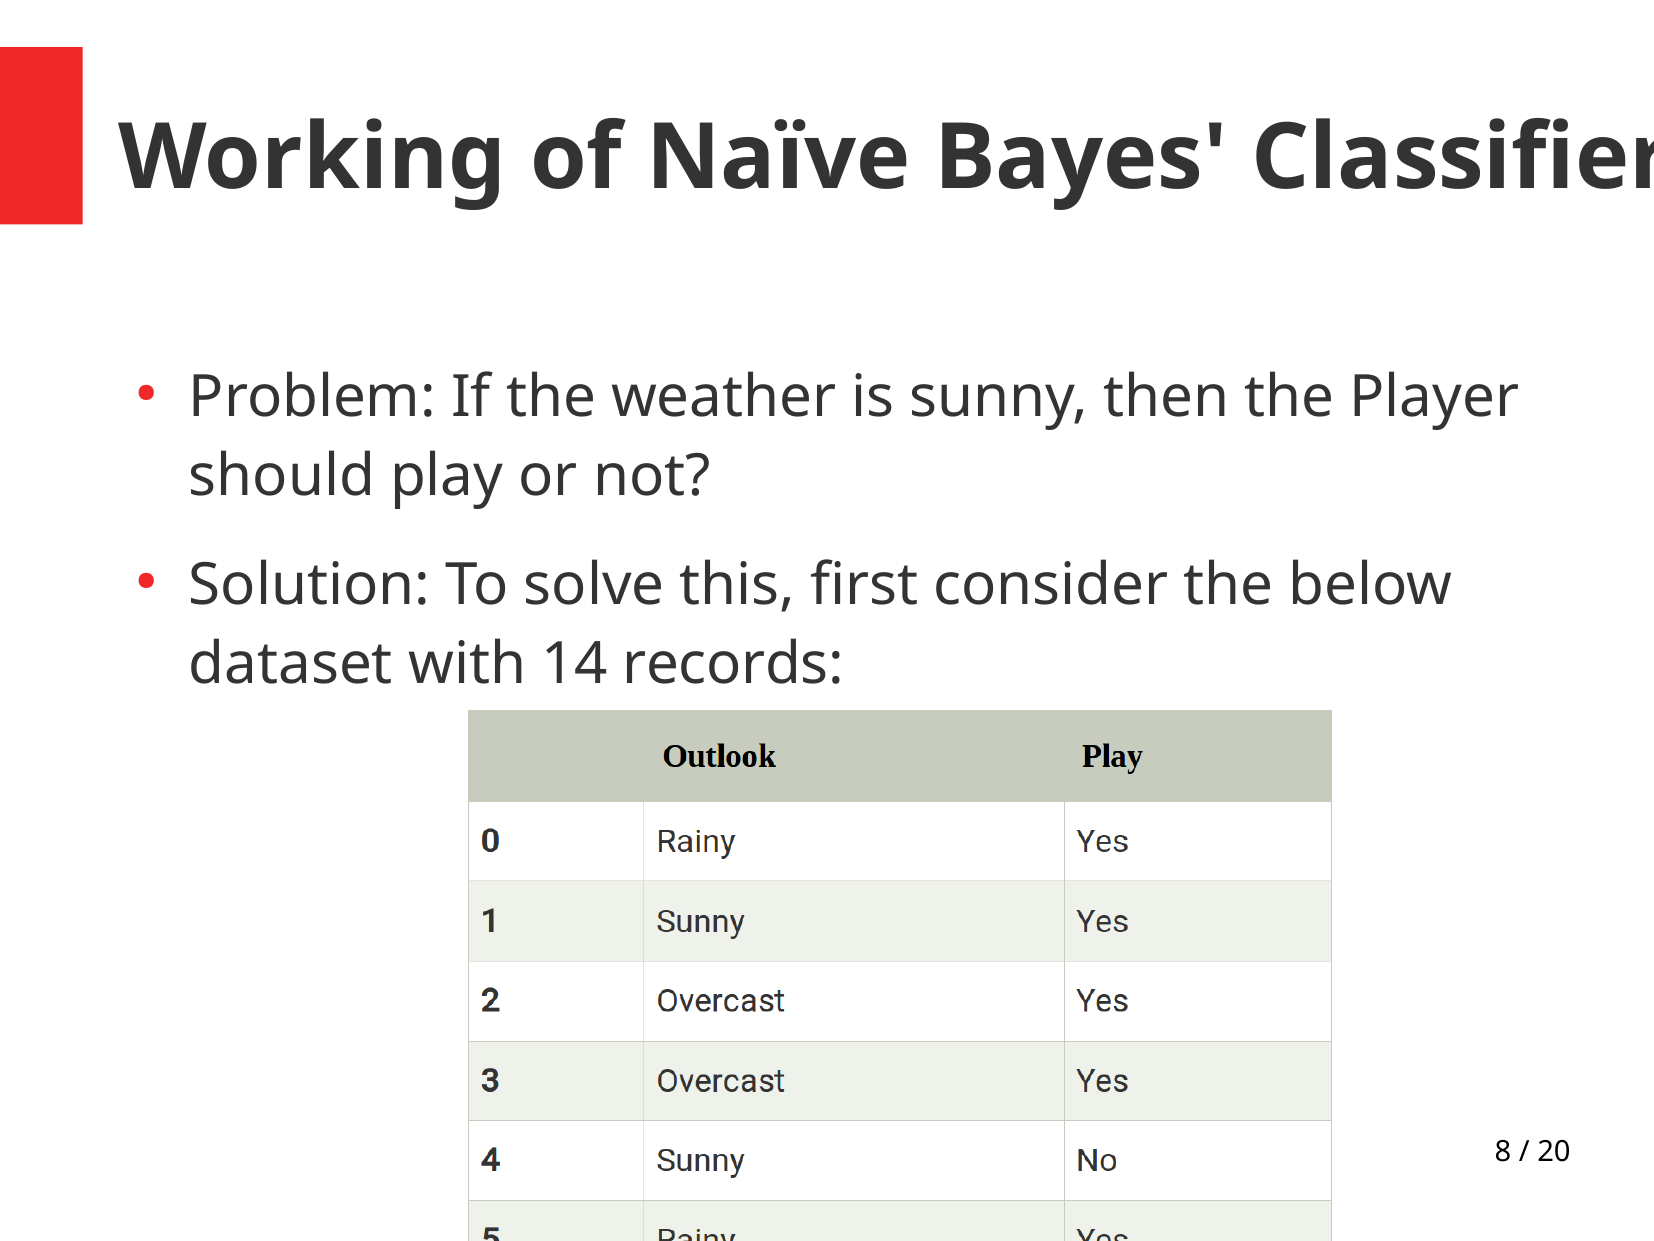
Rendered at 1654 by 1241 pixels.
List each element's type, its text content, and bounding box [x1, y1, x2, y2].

title Working of Naïve Bayes' Classifier [118, 28, 1654, 278]
picture [448, 696, 1347, 1241]
list Problem: If the weather is sunny, then the Player should play or not? Solution: To solve this, first consider the below dataset with 14 records: [118, 354, 1536, 1074]
